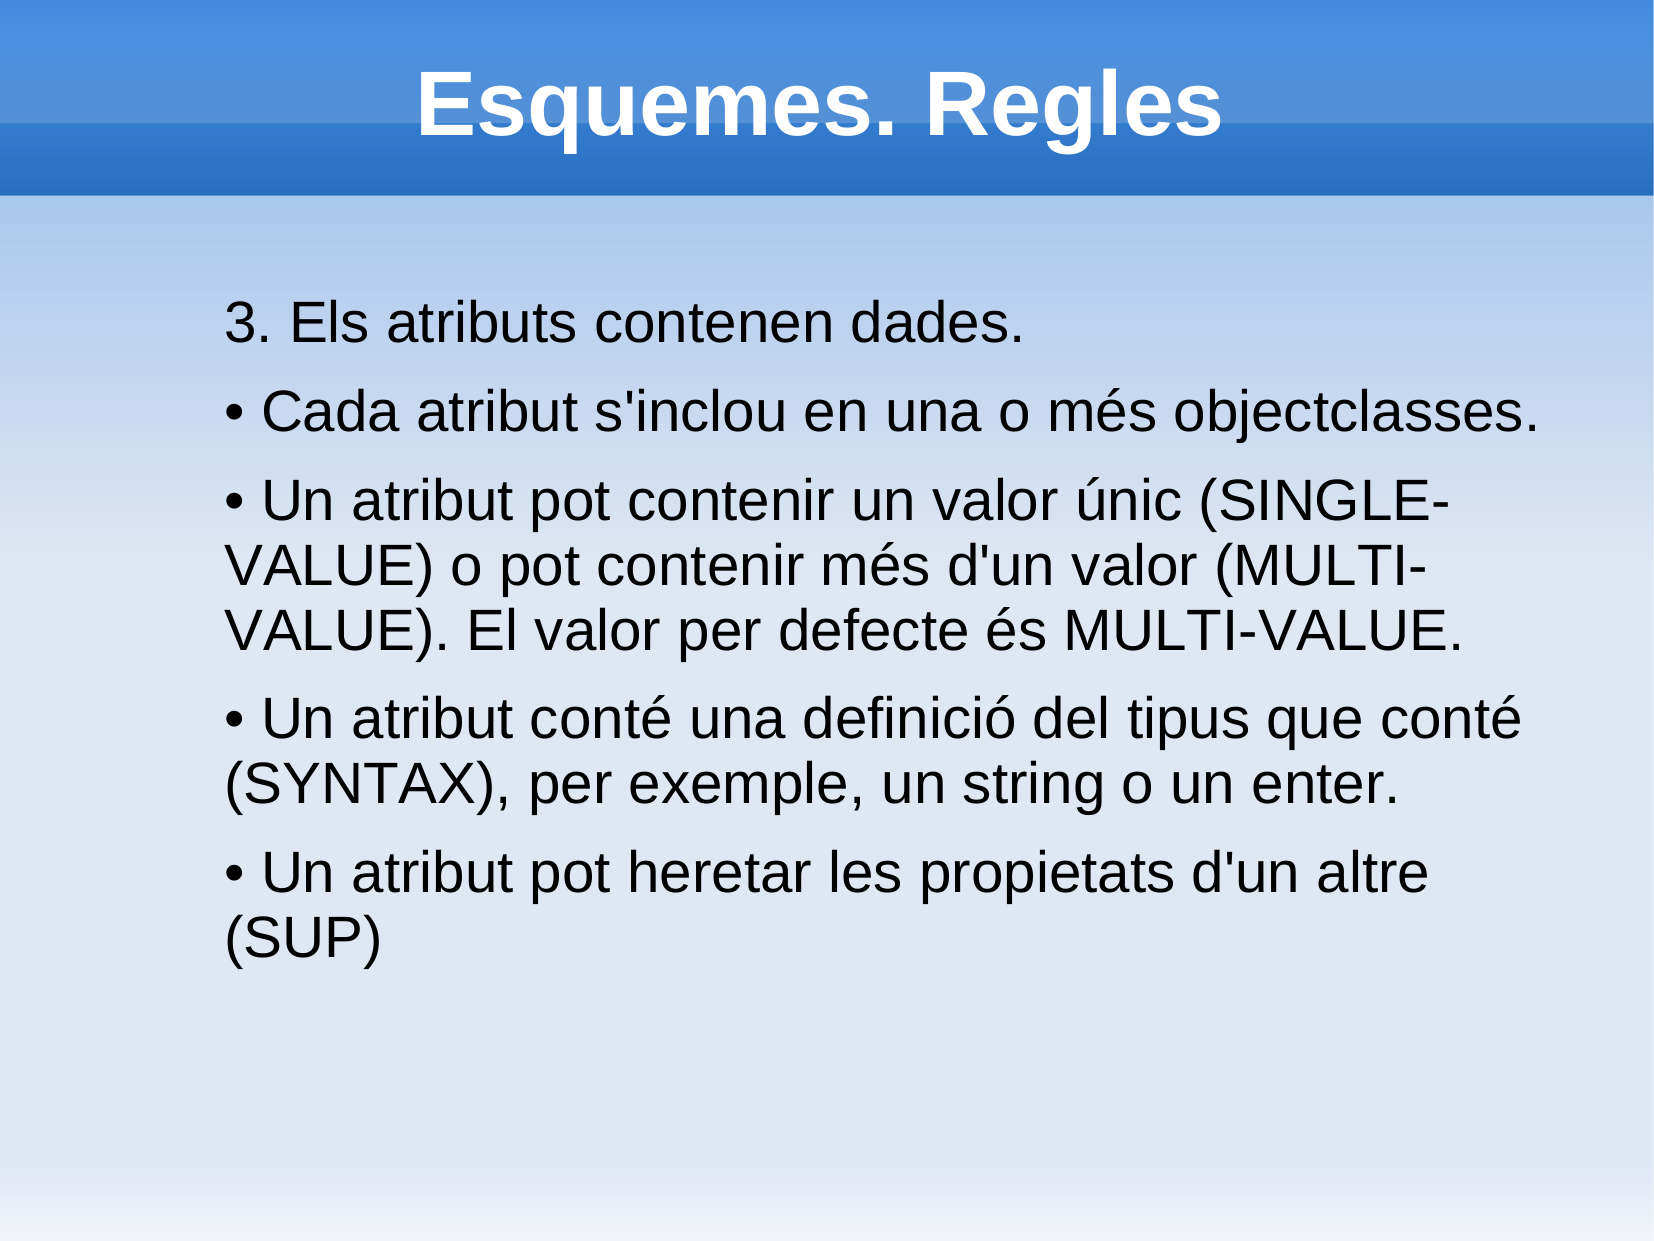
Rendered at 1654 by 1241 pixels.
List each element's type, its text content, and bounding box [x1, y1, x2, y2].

picture [0, 0, 1654, 1241]
title Esquemes. Regles [76, 0, 1565, 208]
list 3. Els atributs contenen dades. • Cada atribut s'inclou en una o més objectclasses. • Un atribut pot contenir un valor únic (SINGLE-VALUE) o pot contenir més d'un valor (MULTI-VALUE). El valor per defecte és MULTI-VALUE. • Un atribut conté una definició del tipus que conté (SYNTAX), per exemple, un string o un enter. • Un atribut pot heretar les propietats d'un altre (SUP) [82, 290, 1571, 1109]
